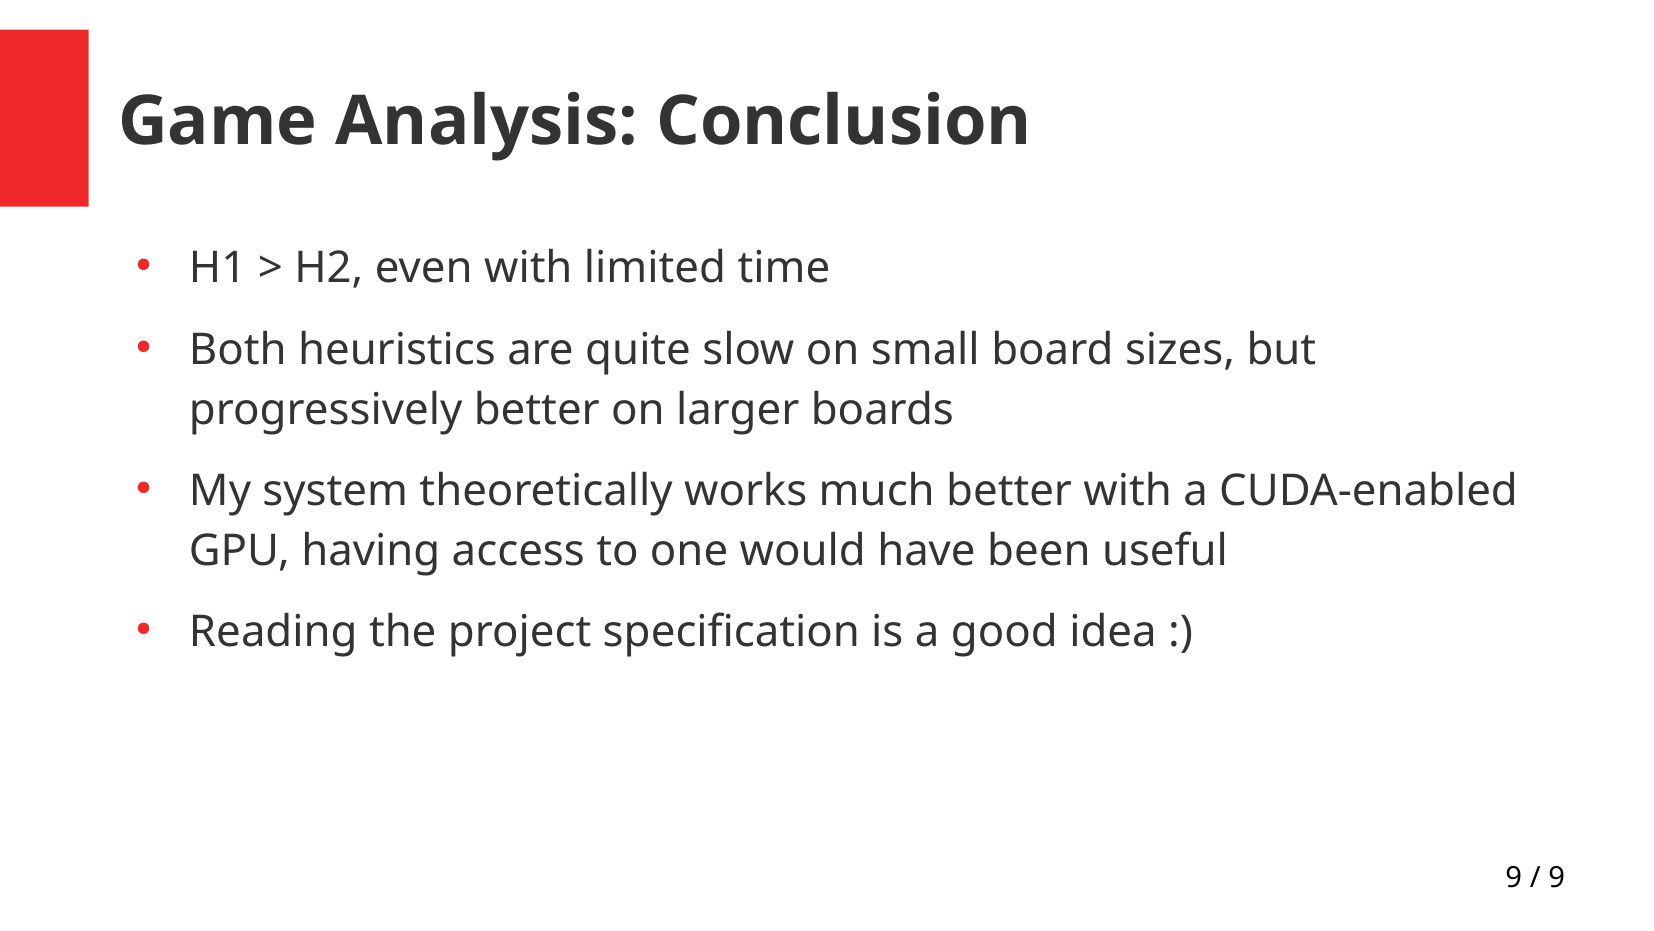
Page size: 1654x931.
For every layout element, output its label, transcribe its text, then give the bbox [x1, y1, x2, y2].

list H1 > H2, even with limited time Both heuristics are quite slow on small board sizes, but progressively better on larger boards My system theoretically works much better with a CUDA-enabled GPU, having access to one would have been useful Reading the project specification is a good idea :) [118, 236, 1595, 798]
title Game Analysis: Conclusion [118, 29, 1595, 207]
